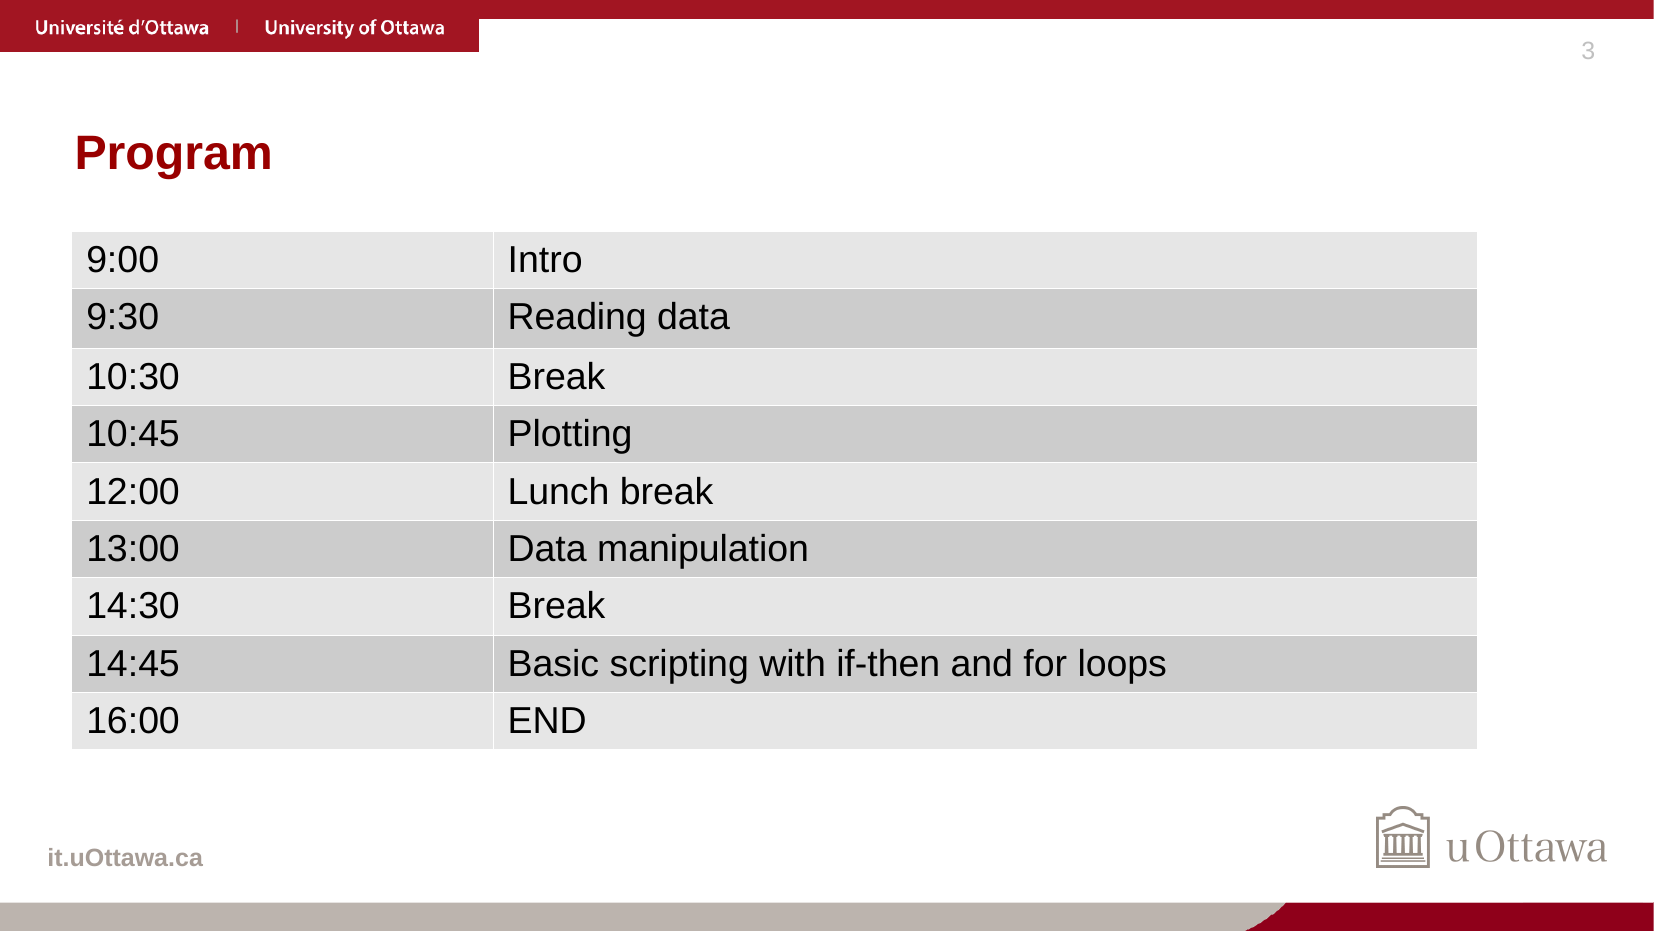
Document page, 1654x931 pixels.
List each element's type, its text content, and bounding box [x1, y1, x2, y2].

title Program [74, 93, 1481, 212]
table_cell Reading data [494, 289, 1477, 348]
table_cell 14:45 [72, 636, 493, 692]
picture [0, 903, 1654, 931]
table_cell Lunch break [494, 463, 1477, 520]
table_cell Data manipulation [494, 521, 1477, 577]
table_cell END [494, 693, 1477, 749]
table_cell Basic scripting with if-then and for loops [494, 636, 1477, 692]
table_cell Break [494, 578, 1477, 635]
table_cell 16:00 [72, 693, 493, 749]
table_cell Break [494, 349, 1477, 405]
table_header 9:00 [72, 232, 493, 288]
table_cell 9:30 [72, 289, 493, 348]
table_cell 14:30 [72, 578, 493, 635]
table_cell 13:00 [72, 521, 493, 577]
table_cell Plotting [494, 406, 1477, 462]
picture [1376, 806, 1607, 868]
table_cell 10:45 [72, 406, 493, 462]
table_header Intro [494, 232, 1477, 288]
table_cell 12:00 [72, 463, 493, 520]
table_cell 10:30 [72, 349, 493, 405]
picture [0, 0, 1654, 52]
